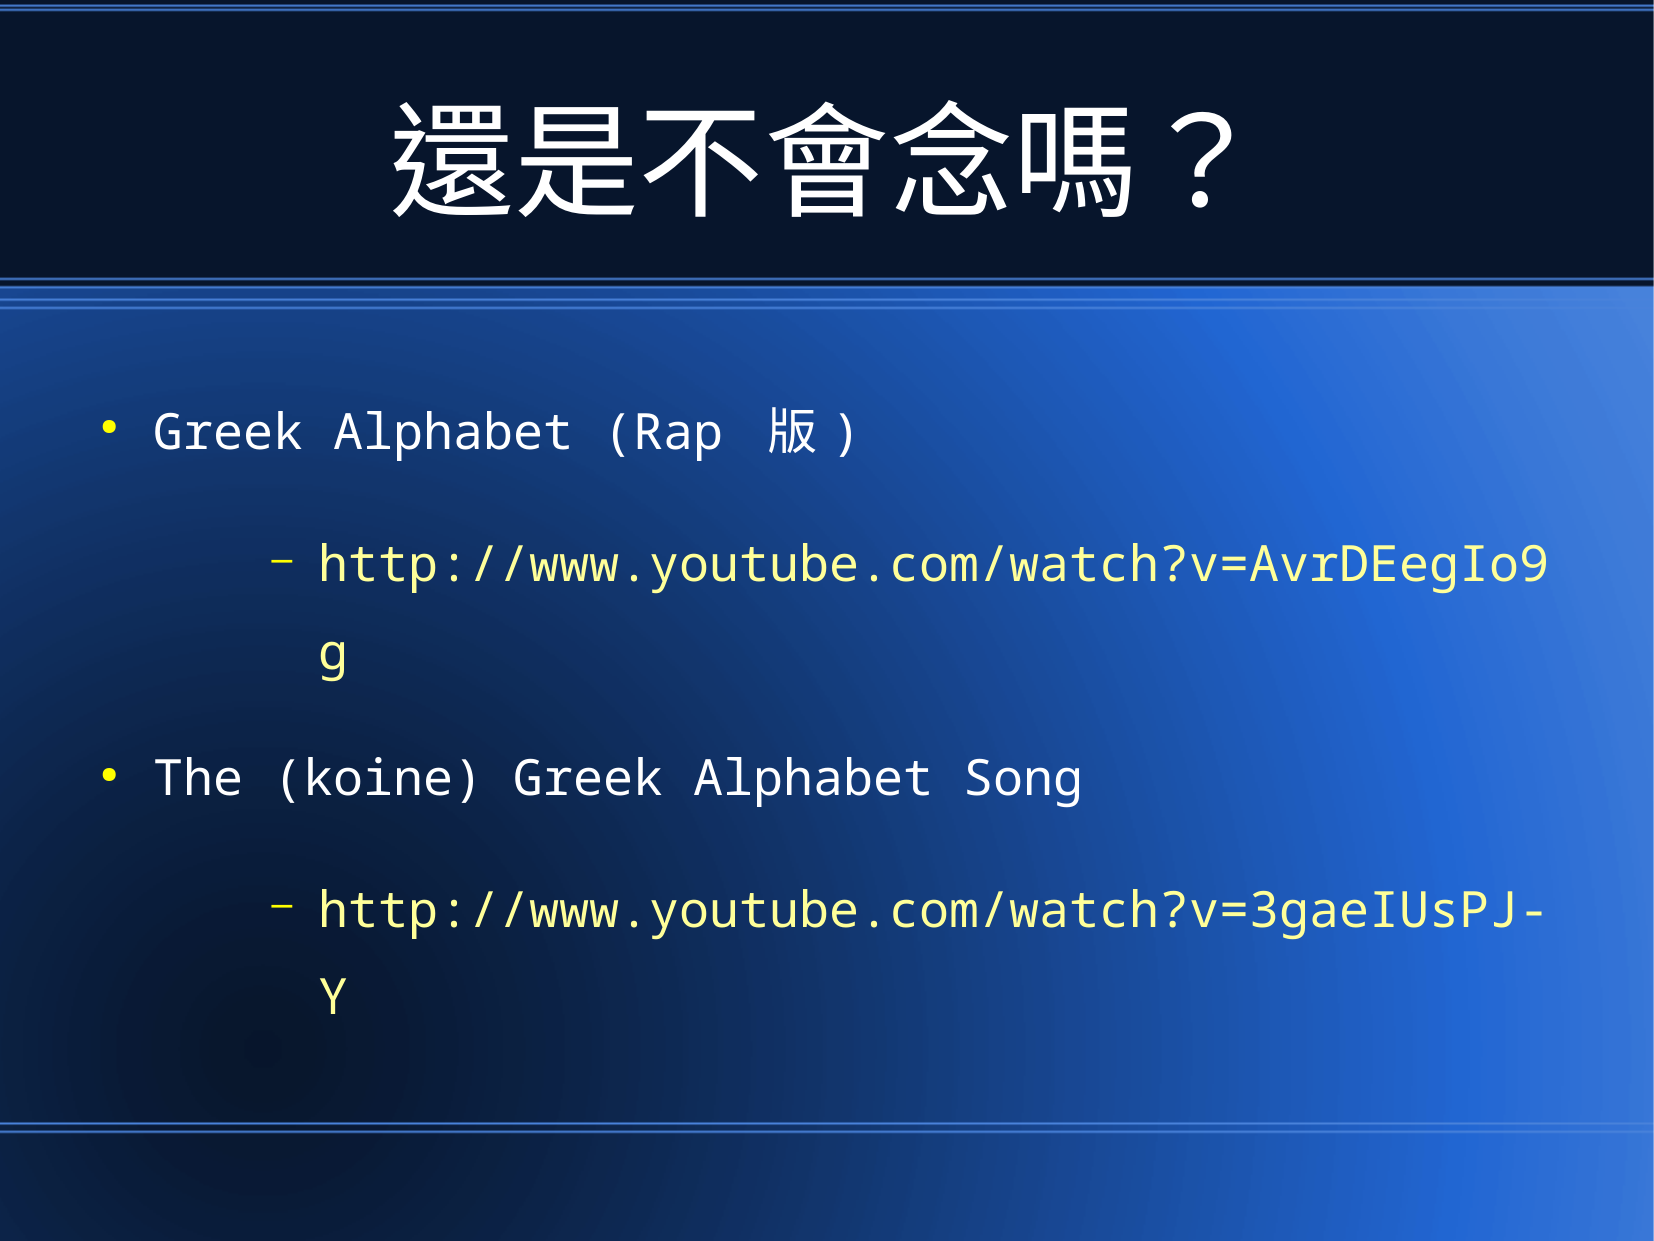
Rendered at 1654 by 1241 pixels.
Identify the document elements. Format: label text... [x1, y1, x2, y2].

title 還是不會念嗎？ [82, 49, 1571, 257]
list Greek Alphabet (Rap 版) http://www.youtube.com/watch?v=AvrDEegIo9g The (koine) Greek Alphabet Song http://www.youtube.com/watch?v=3gaeIUsPJ-Y [82, 355, 1571, 1241]
picture [0, 0, 1654, 1241]
